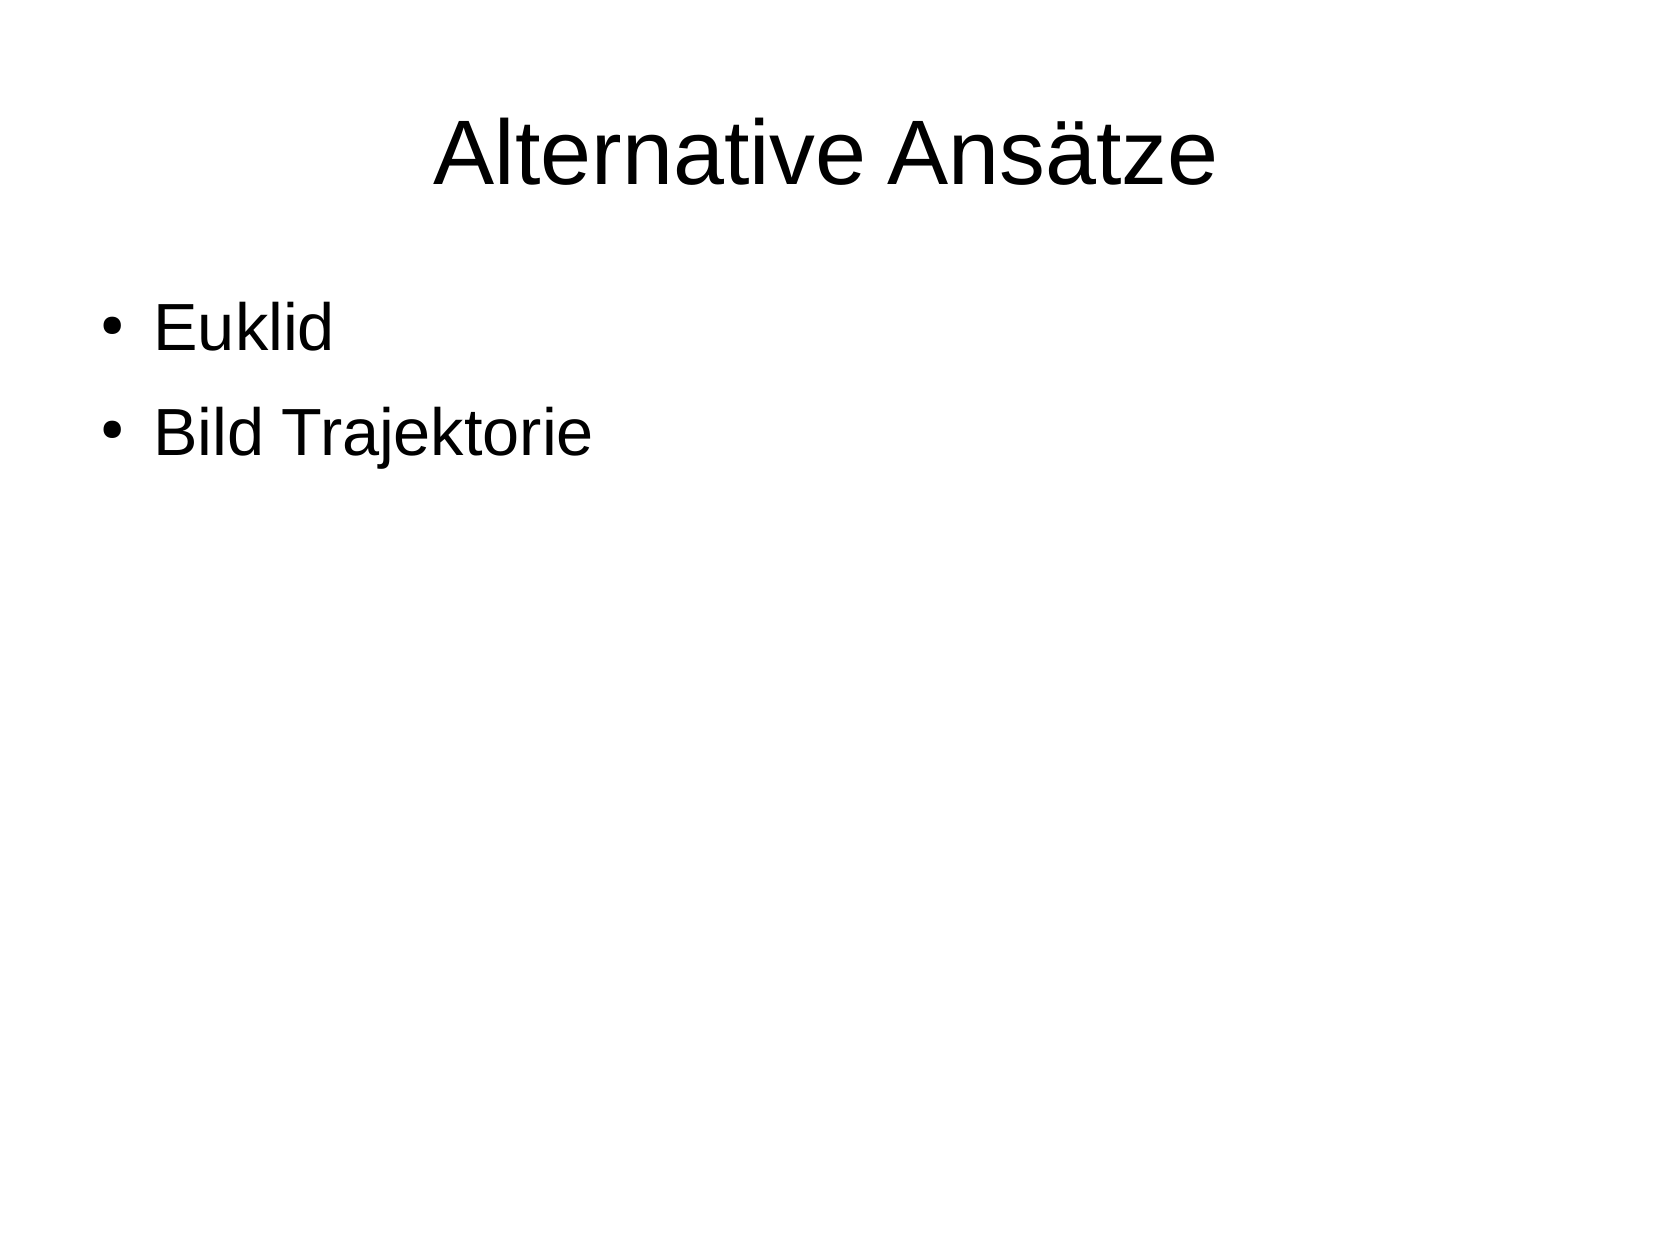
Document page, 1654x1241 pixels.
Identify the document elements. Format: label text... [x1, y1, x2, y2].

title Alternative Ansätze [82, 49, 1571, 257]
list Euklid Bild Trajektorie [82, 290, 1571, 1109]
